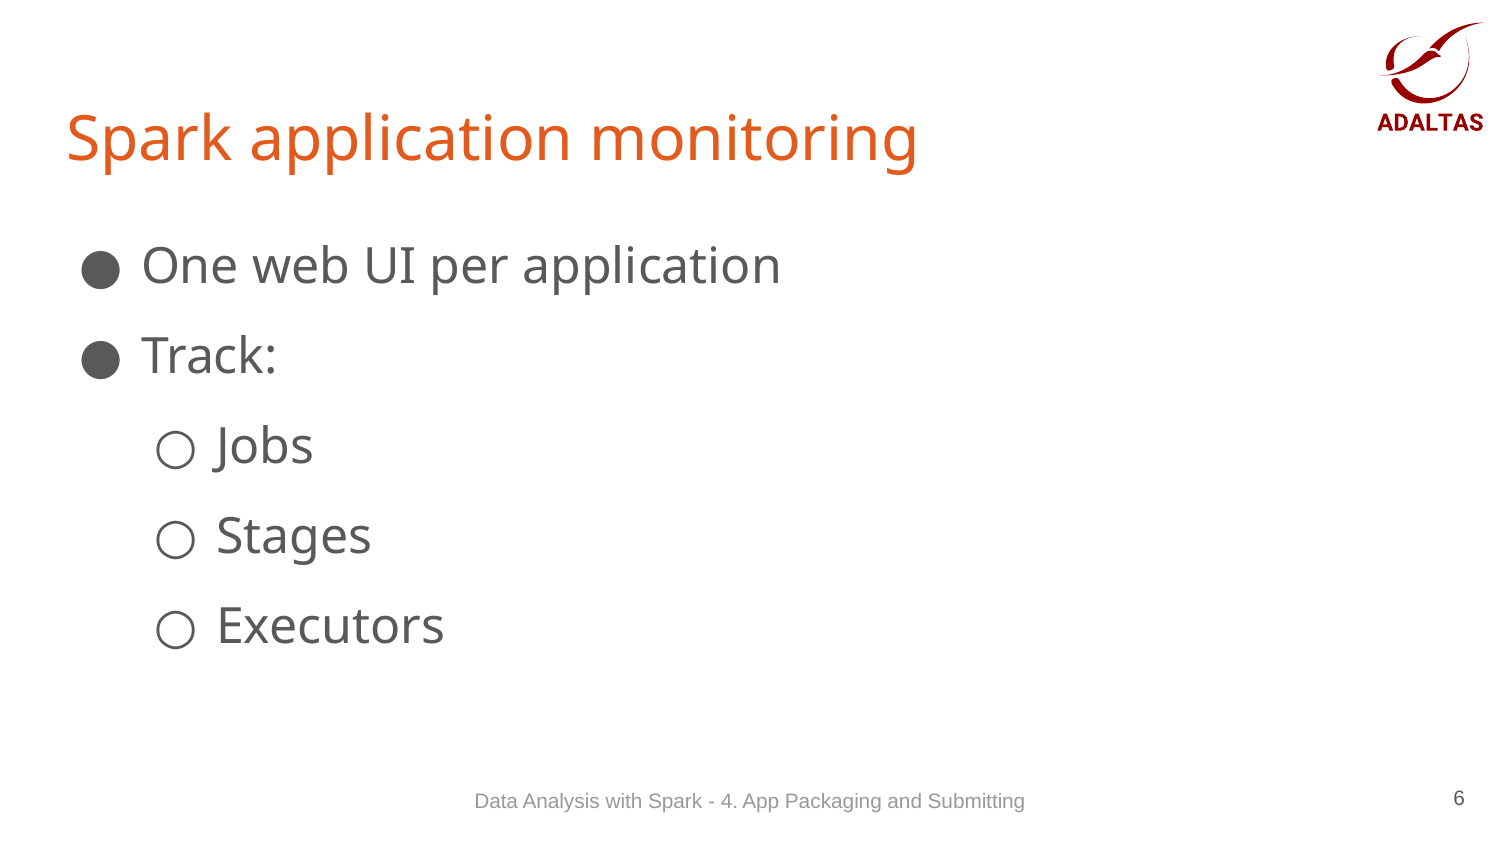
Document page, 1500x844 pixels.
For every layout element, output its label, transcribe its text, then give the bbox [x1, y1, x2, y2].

slide_number <number> [1389, 764, 1480, 830]
text_box Data Analysis with Spark - 4. App Packaging and Submitting [436, 773, 1064, 822]
title Spark application monitoring [51, 71, 1184, 166]
list One web UI per application Track: Jobs Stages Executors [51, 189, 1449, 765]
